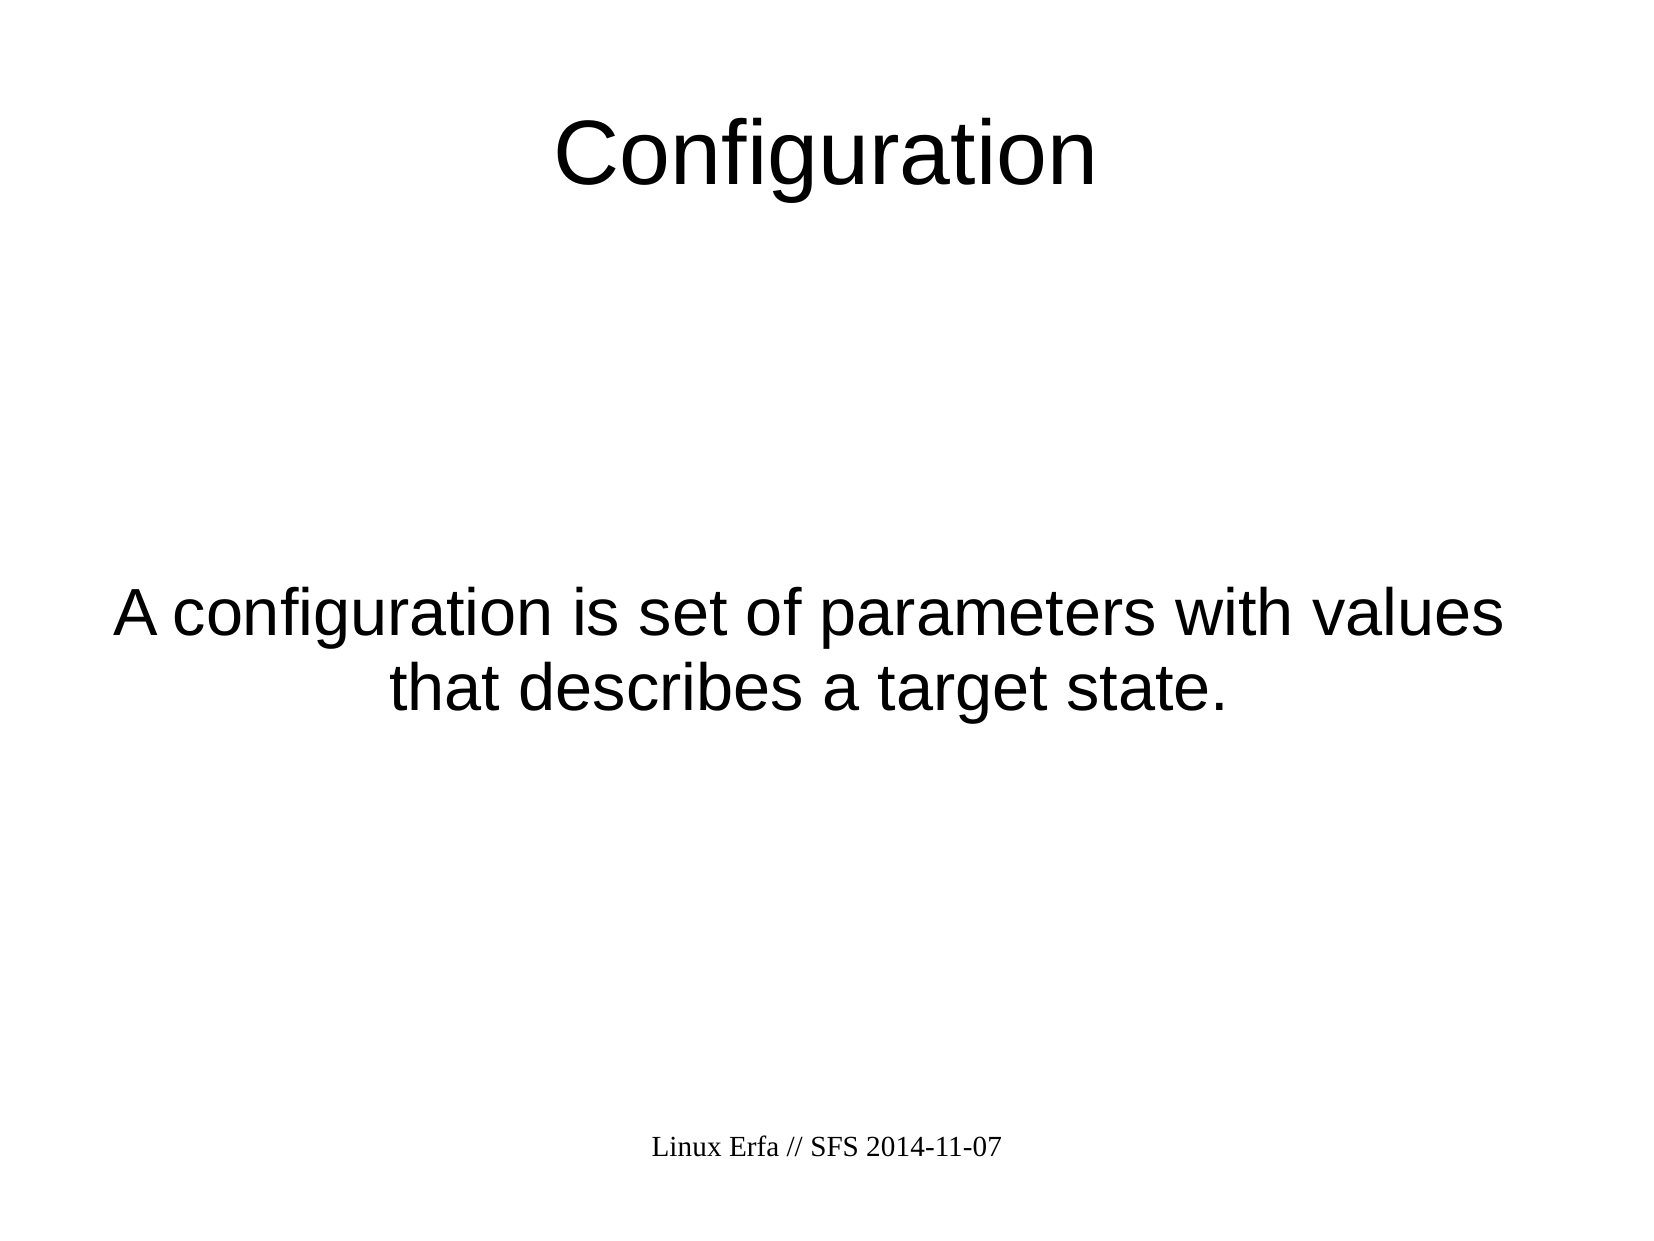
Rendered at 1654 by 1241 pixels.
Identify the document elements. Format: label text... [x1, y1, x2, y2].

list A configuration is set of parameters with values that describes a target state. [82, 290, 1538, 1010]
title Configuration [82, 49, 1571, 257]
